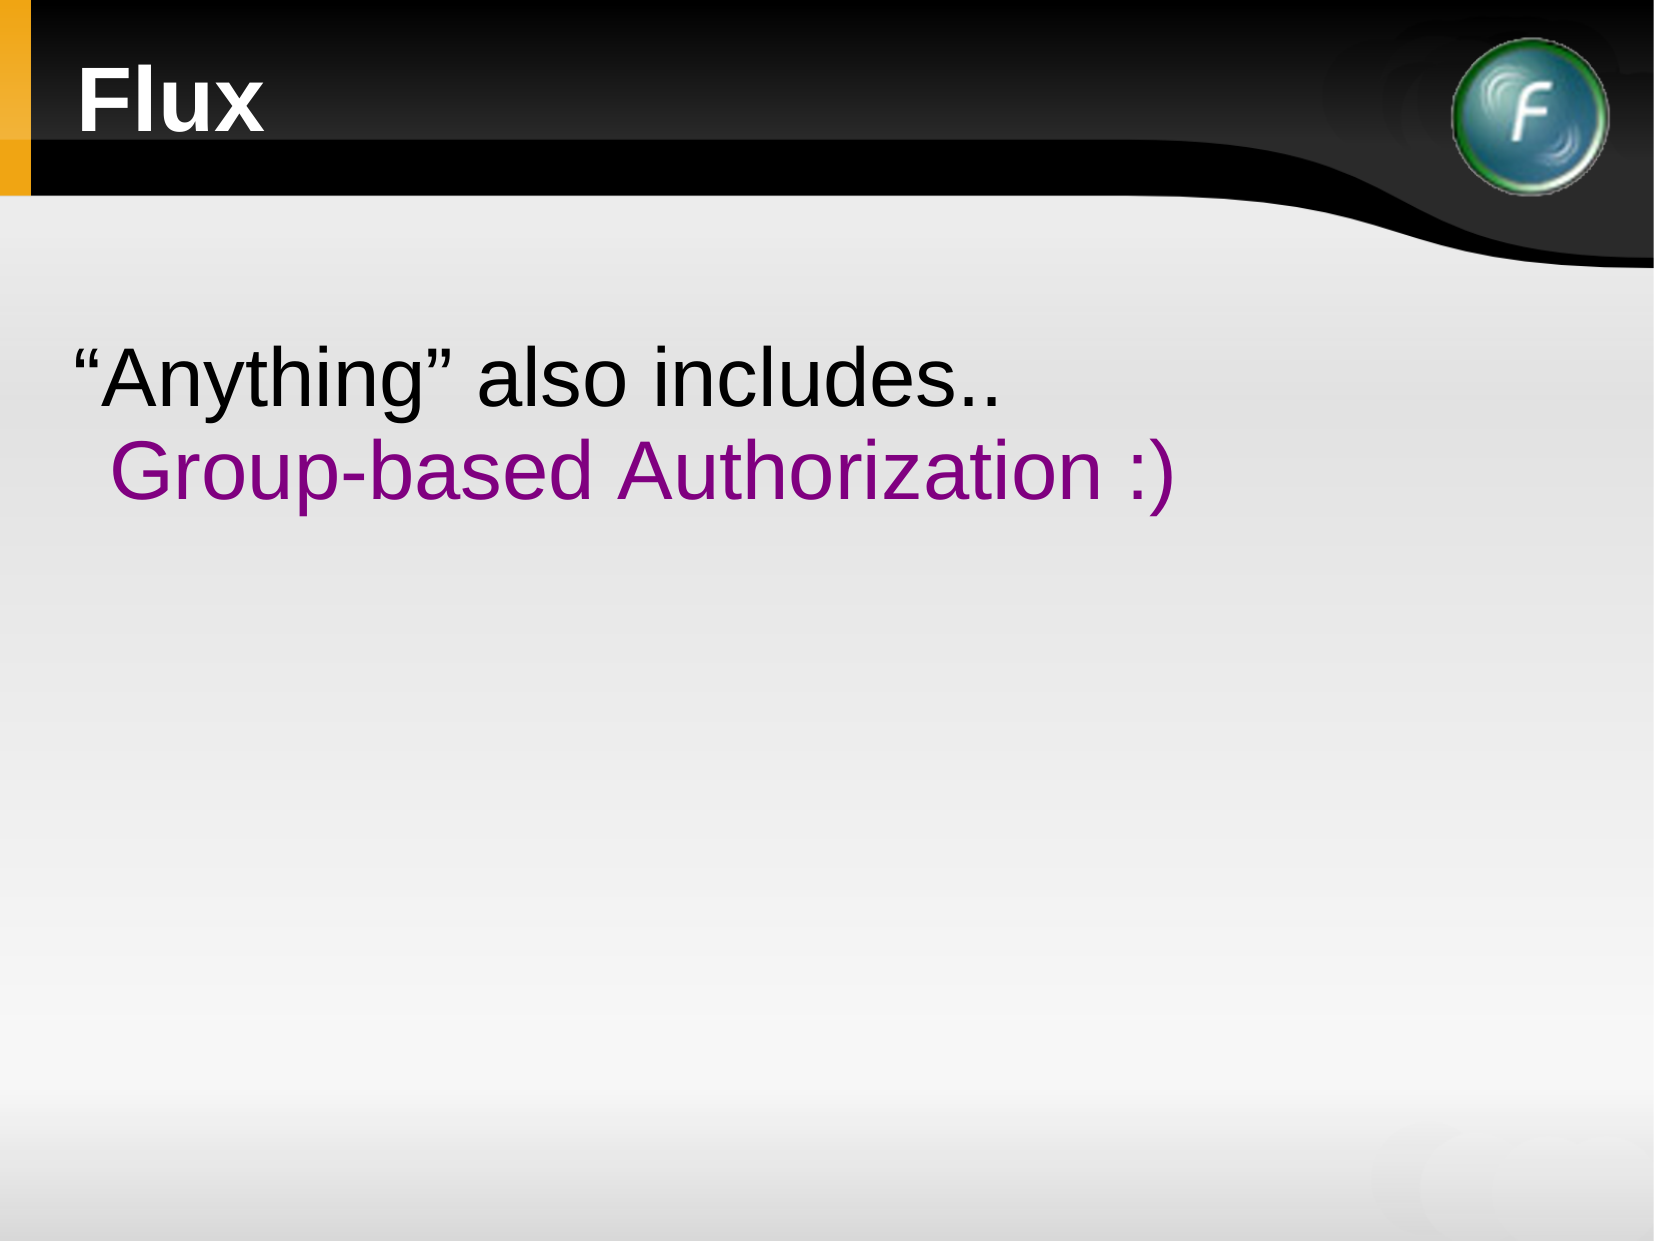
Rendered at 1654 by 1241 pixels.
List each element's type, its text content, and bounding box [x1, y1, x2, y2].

picture [0, 0, 1654, 1241]
text_box “Anything” also includes.. Group-based Authorization :) [59, 324, 1595, 669]
title Flux [76, 7, 1565, 200]
